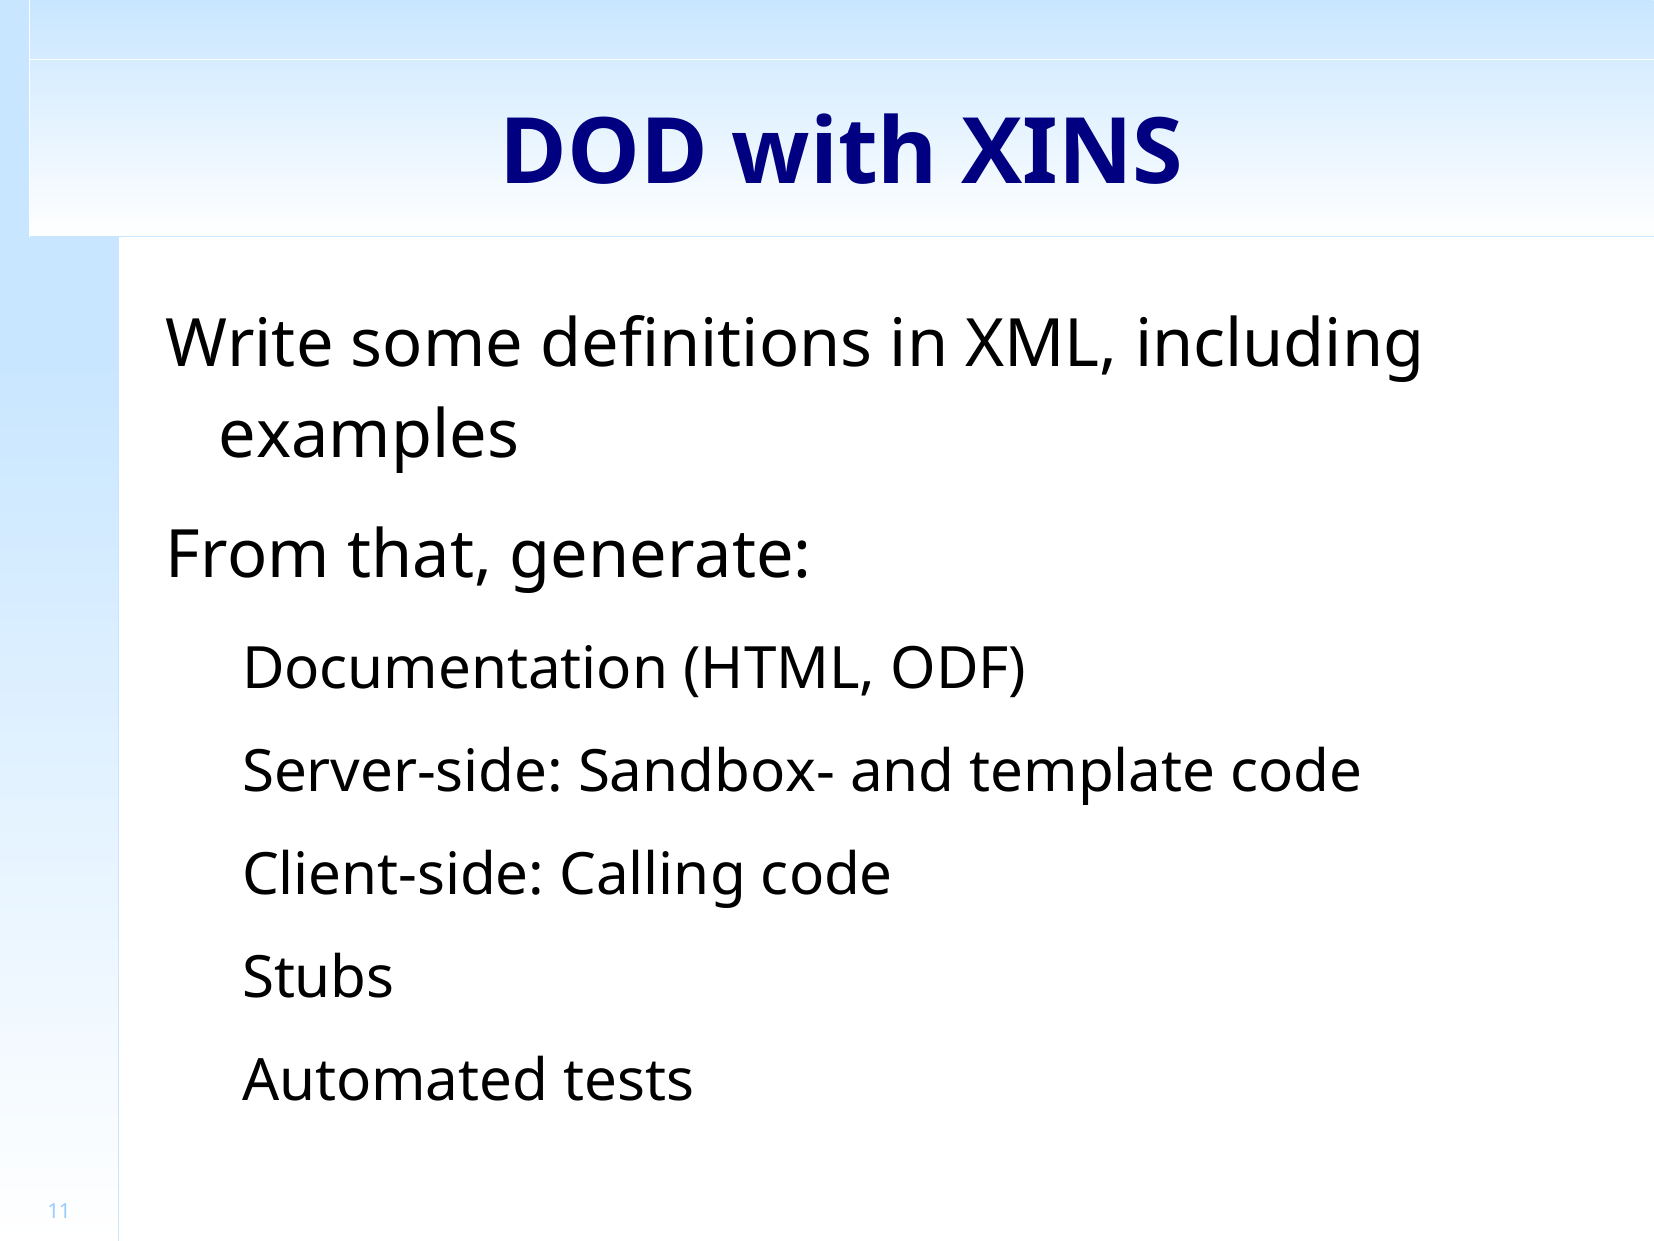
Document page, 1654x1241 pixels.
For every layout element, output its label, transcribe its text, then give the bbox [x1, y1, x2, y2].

list Write some definitions in XML, including examples From that, generate: Documentation (HTML, ODF) Server-side: Sandbox- and template code Client-side: Calling code Stubs Automated tests [147, 295, 1625, 1182]
title DOD with XINS [29, 59, 1654, 237]
